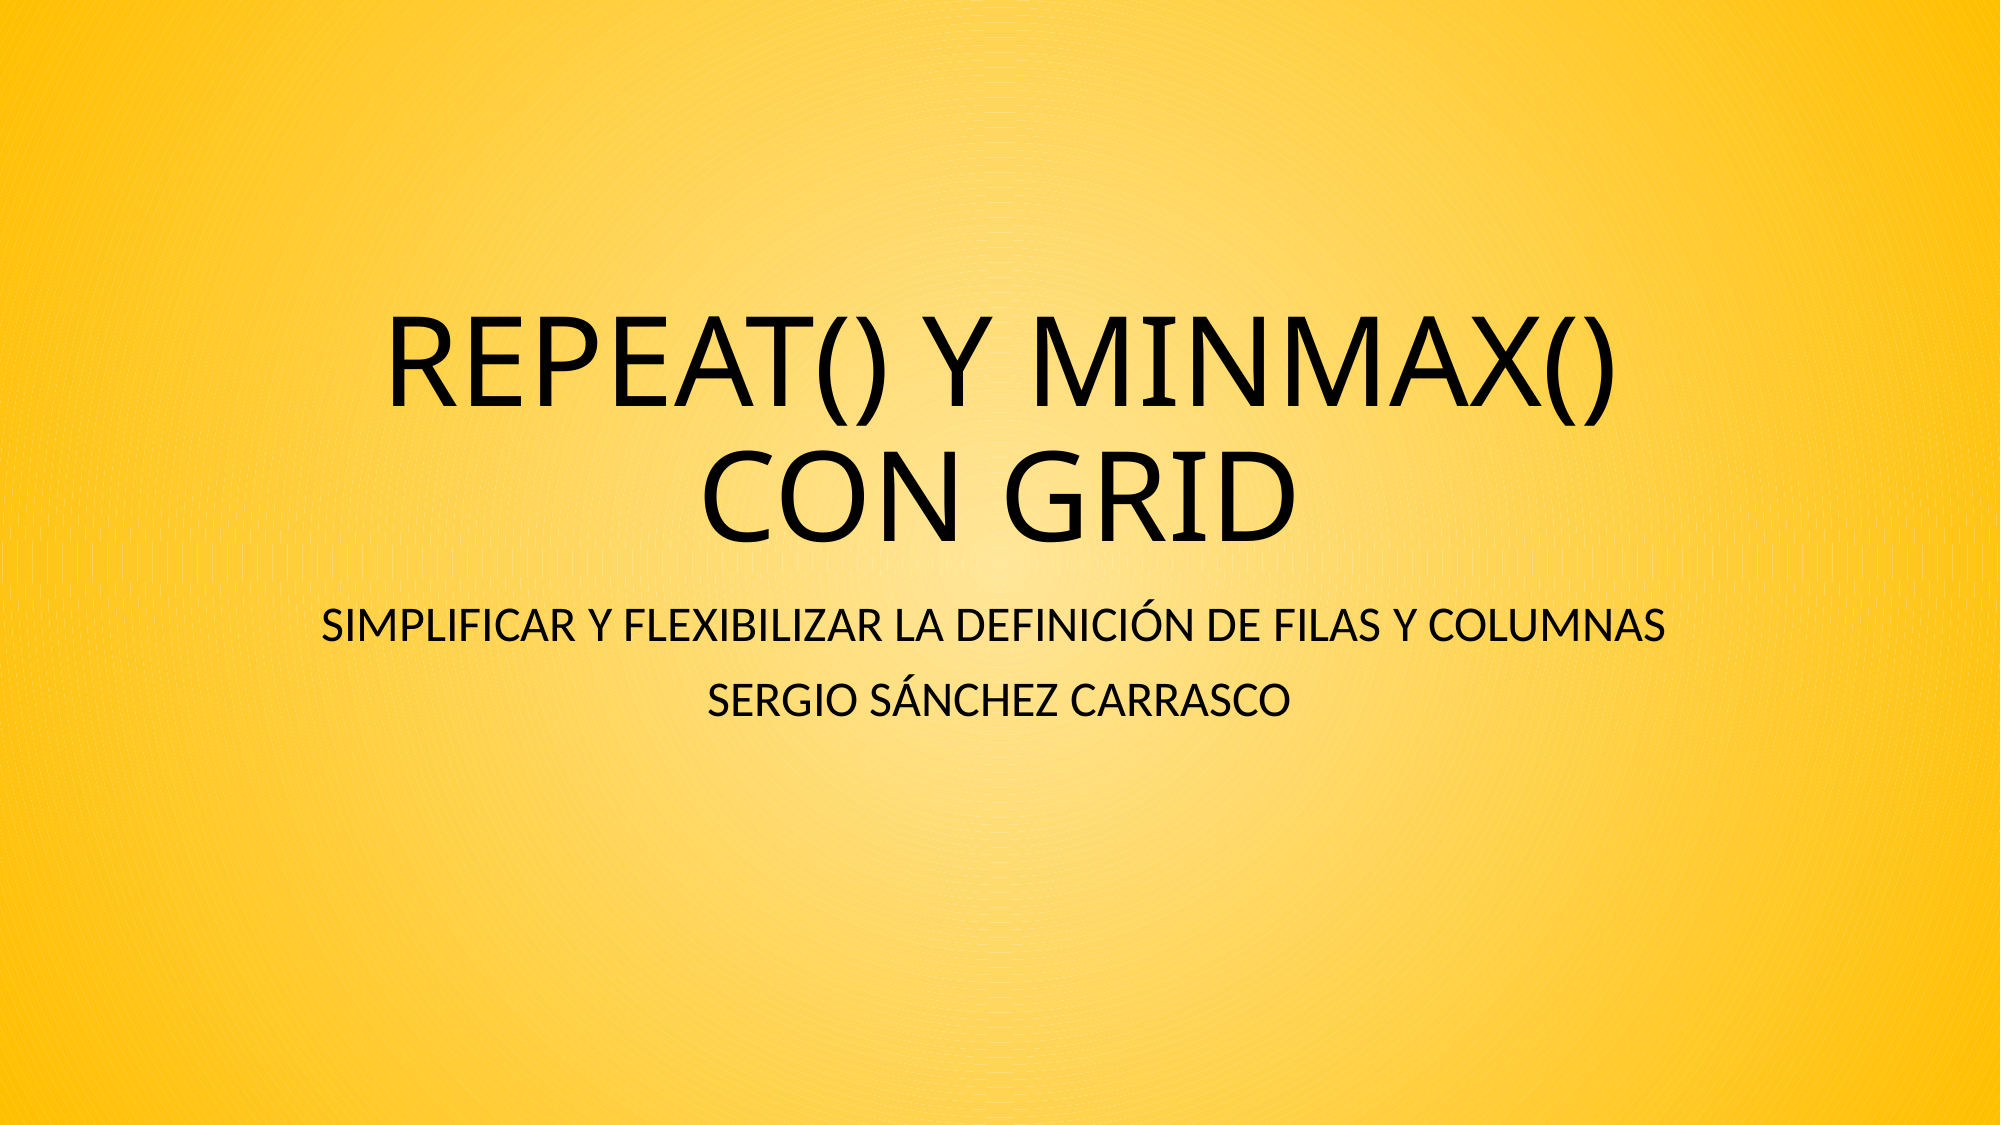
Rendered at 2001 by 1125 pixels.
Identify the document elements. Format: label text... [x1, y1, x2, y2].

title REPEAT() Y MINMAX() CON GRID [249, 184, 1750, 576]
subtitle SIMPLIFICAR Y FLEXIBILIZAR LA DEFINICIÓN DE FILAS Y COLUMNAS SERGIO SÁNCHEZ CARRASCO [249, 590, 1750, 863]
